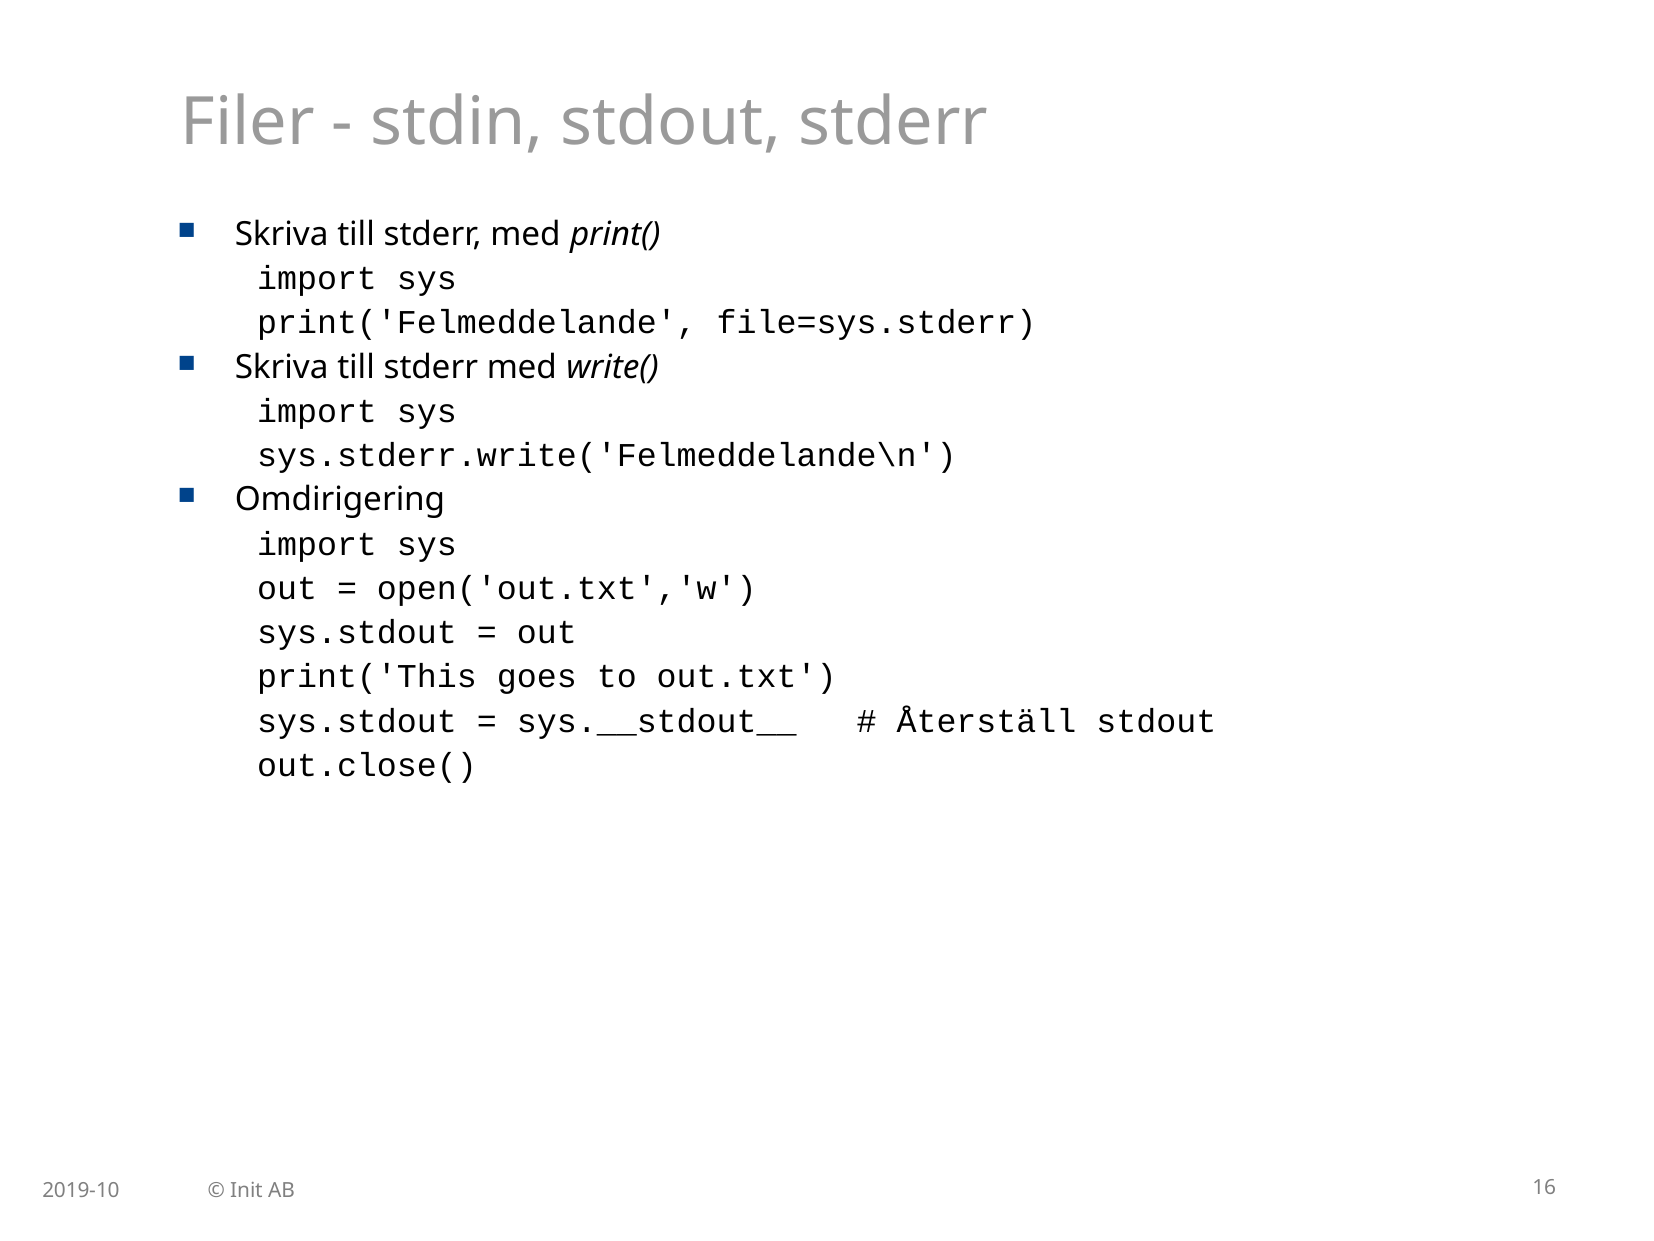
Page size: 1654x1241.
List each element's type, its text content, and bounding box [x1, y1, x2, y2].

text_box <nummer> [1488, 1143, 1571, 1210]
text_box 2019-10 [27, 1143, 166, 1210]
text_box Filer - stdin, stdout, stderr [165, 0, 1489, 166]
text_box © Init AB [192, 1143, 1461, 1210]
text_box Skriva till stderr, med print() import sys print('Felmeddelande', file=sys.stderr) Skriva till stderr med write() import sys sys.stderr.write('Felmeddelande\n') Omdirigering import sys out = open('out.txt','w') sys.stdout = out print('This goes to out.txt') sys.stdout = sys.__stdout__ # Återställ stdout out.close() [165, 209, 1489, 1061]
